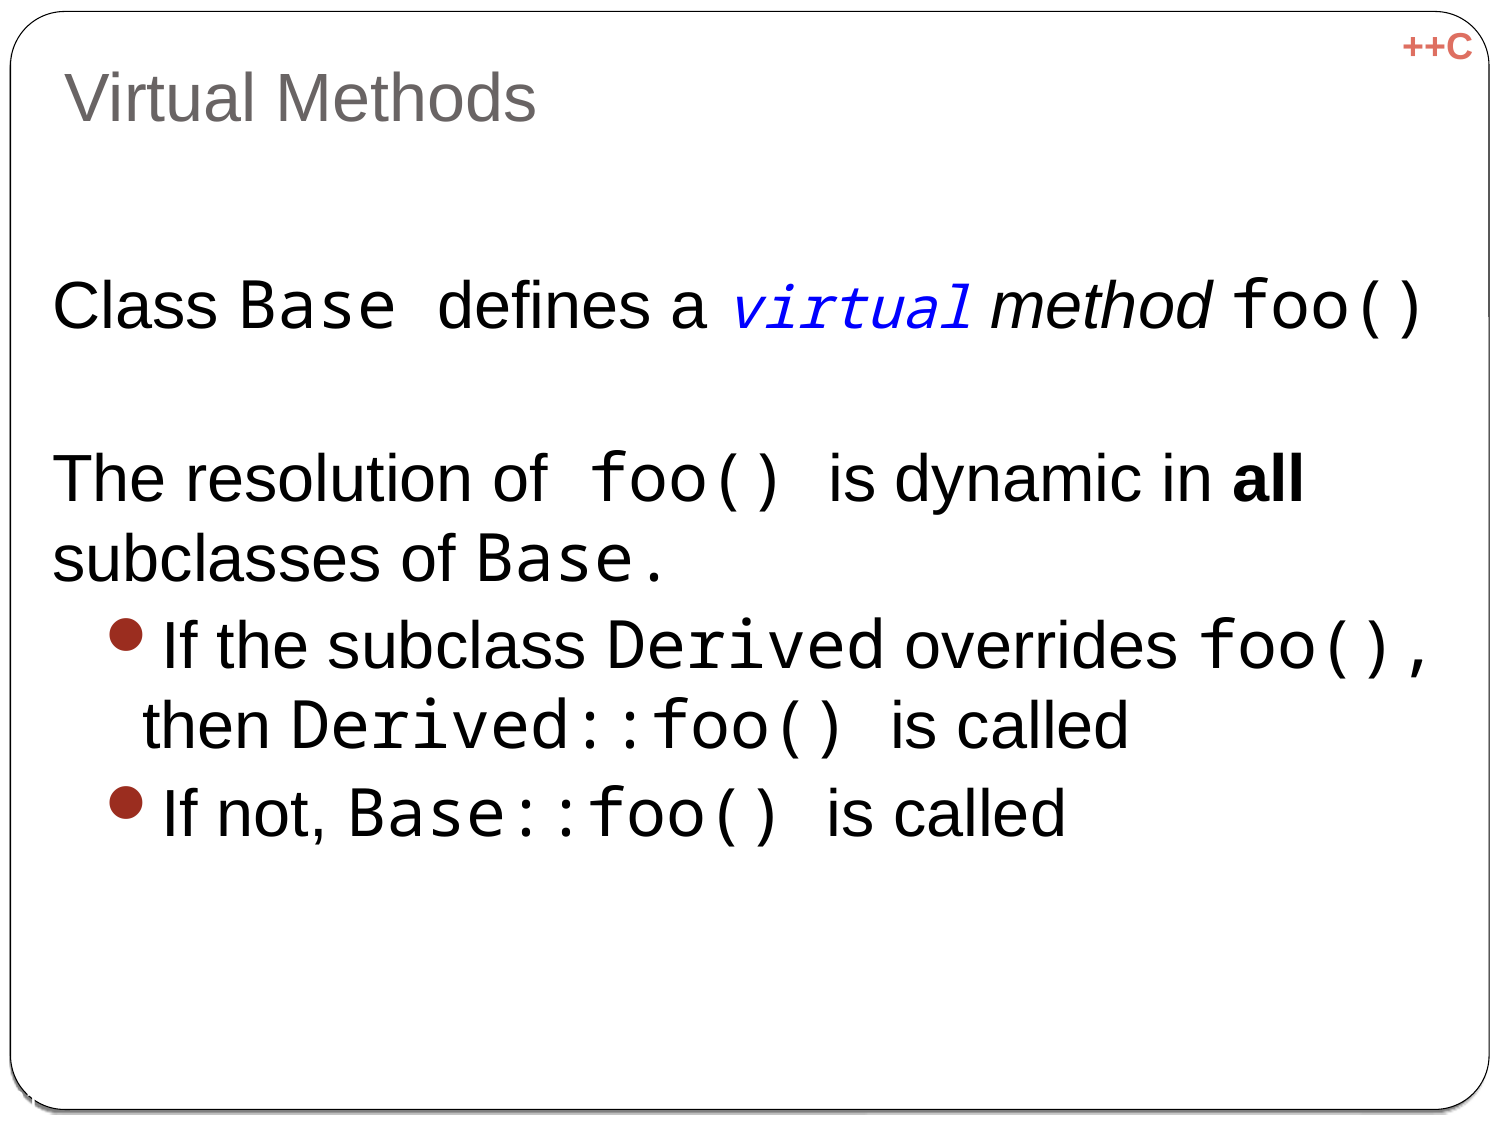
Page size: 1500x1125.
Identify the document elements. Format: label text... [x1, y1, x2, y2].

slide_number <number> [0, 1074, 50, 1125]
list Class Base defines a virtual method foo() The resolution of foo() is dynamic in all subclasses of Base. If the subclass Derived overrides foo(), then Derived::foo() is called If not, Base::foo() is called [37, 162, 1463, 1088]
title Virtual Methods [50, 45, 1450, 150]
